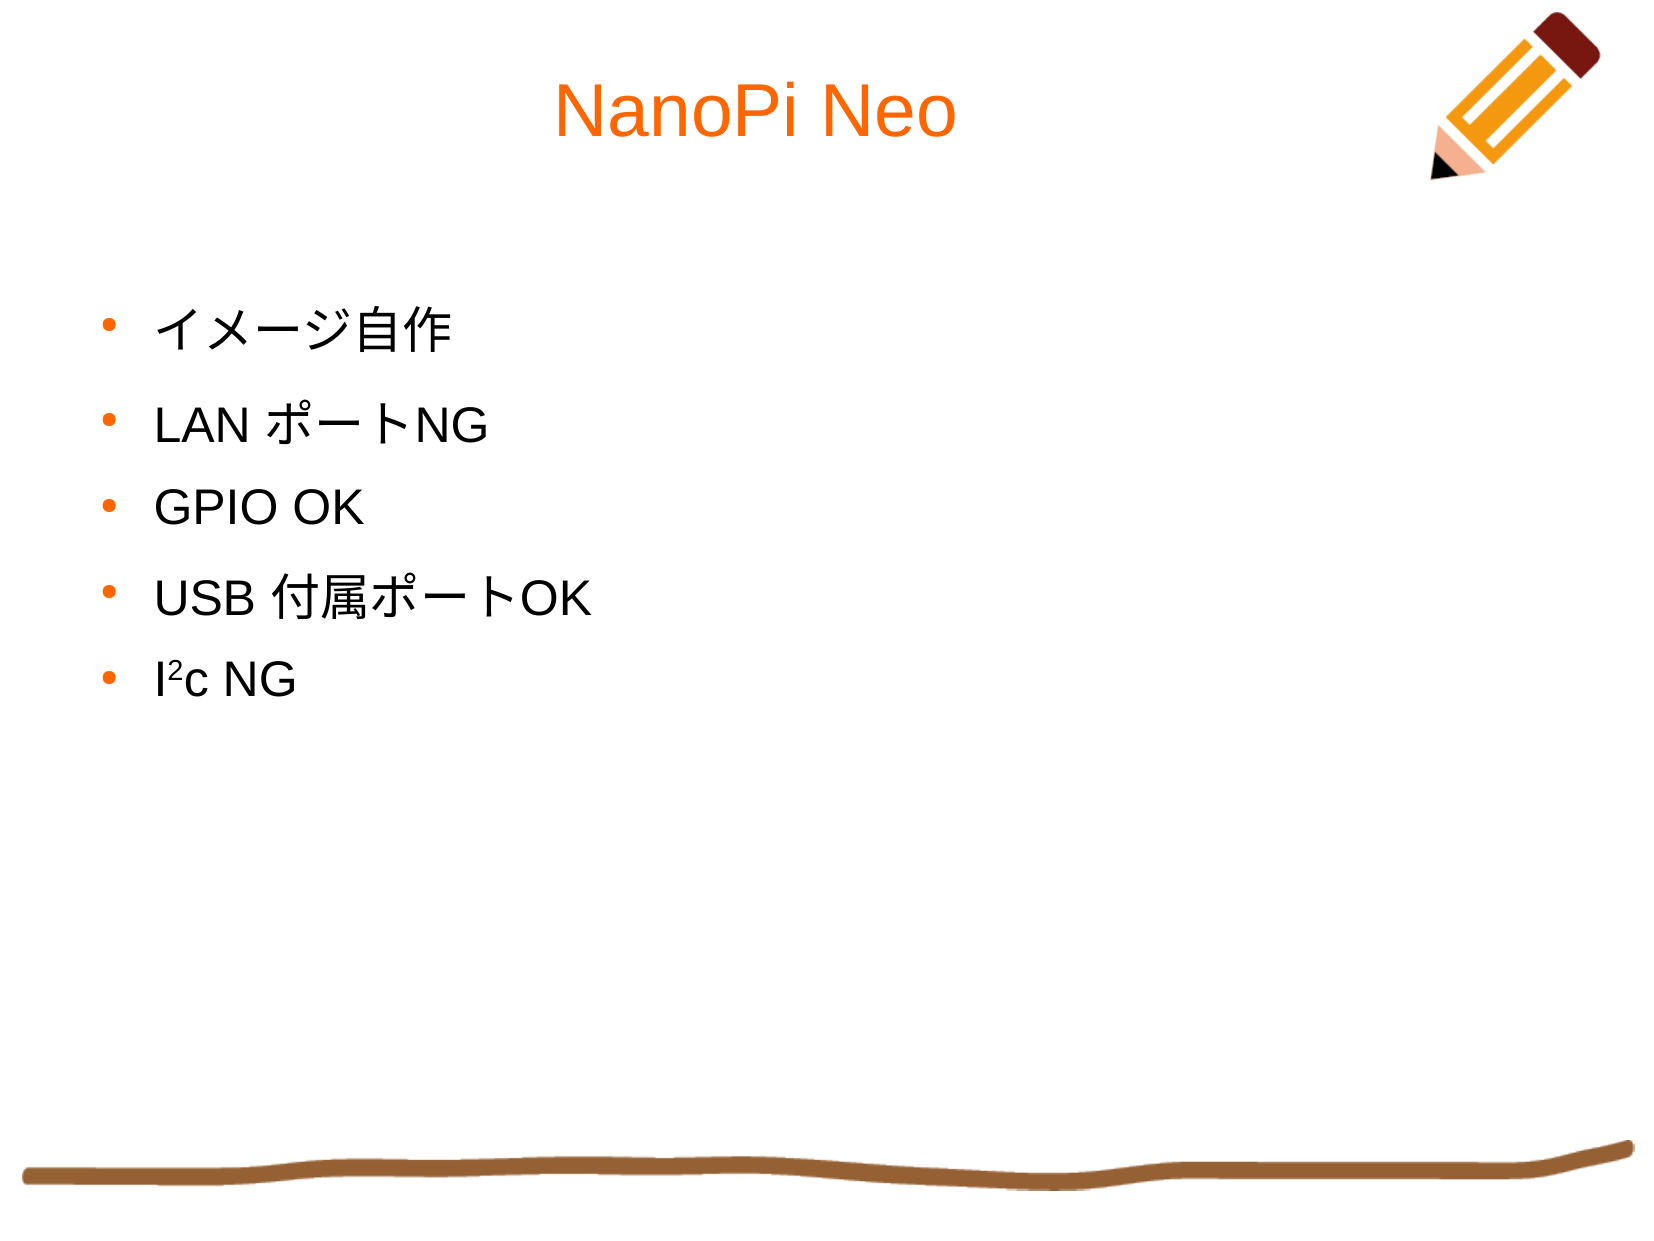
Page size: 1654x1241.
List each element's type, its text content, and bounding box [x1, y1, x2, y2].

picture [22, 1140, 1635, 1191]
title NanoPi Neo [82, 49, 1430, 172]
list イメージ自作 LAN ポートNG GPIO OK USB 付属ポートOK I2c NG [82, 290, 1536, 1122]
picture [1430, 12, 1601, 181]
